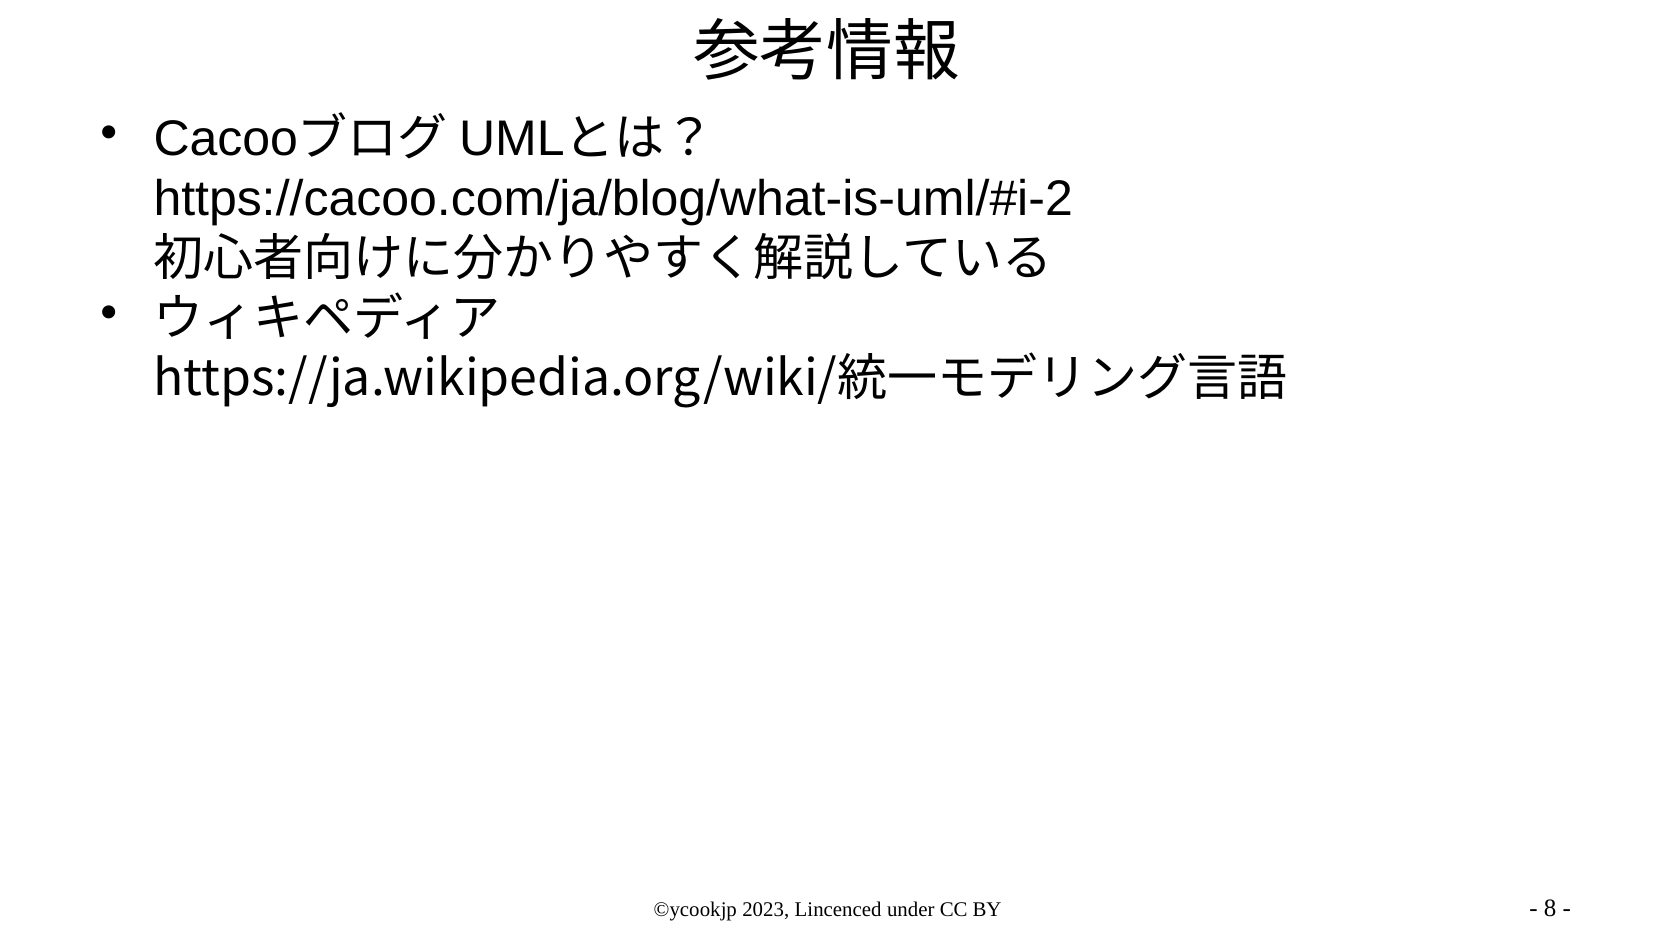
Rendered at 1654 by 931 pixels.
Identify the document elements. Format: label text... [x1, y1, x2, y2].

title 参考情報 [82, 4, 1571, 92]
list Cacooブログ UMLとは？ https://cacoo.com/ja/blog/what-is-uml/#i-2 初心者向けに分かりやすく解説している ウィキペディア https://ja.wikipedia.org/wiki/統一モデリング言語 [82, 105, 1571, 916]
